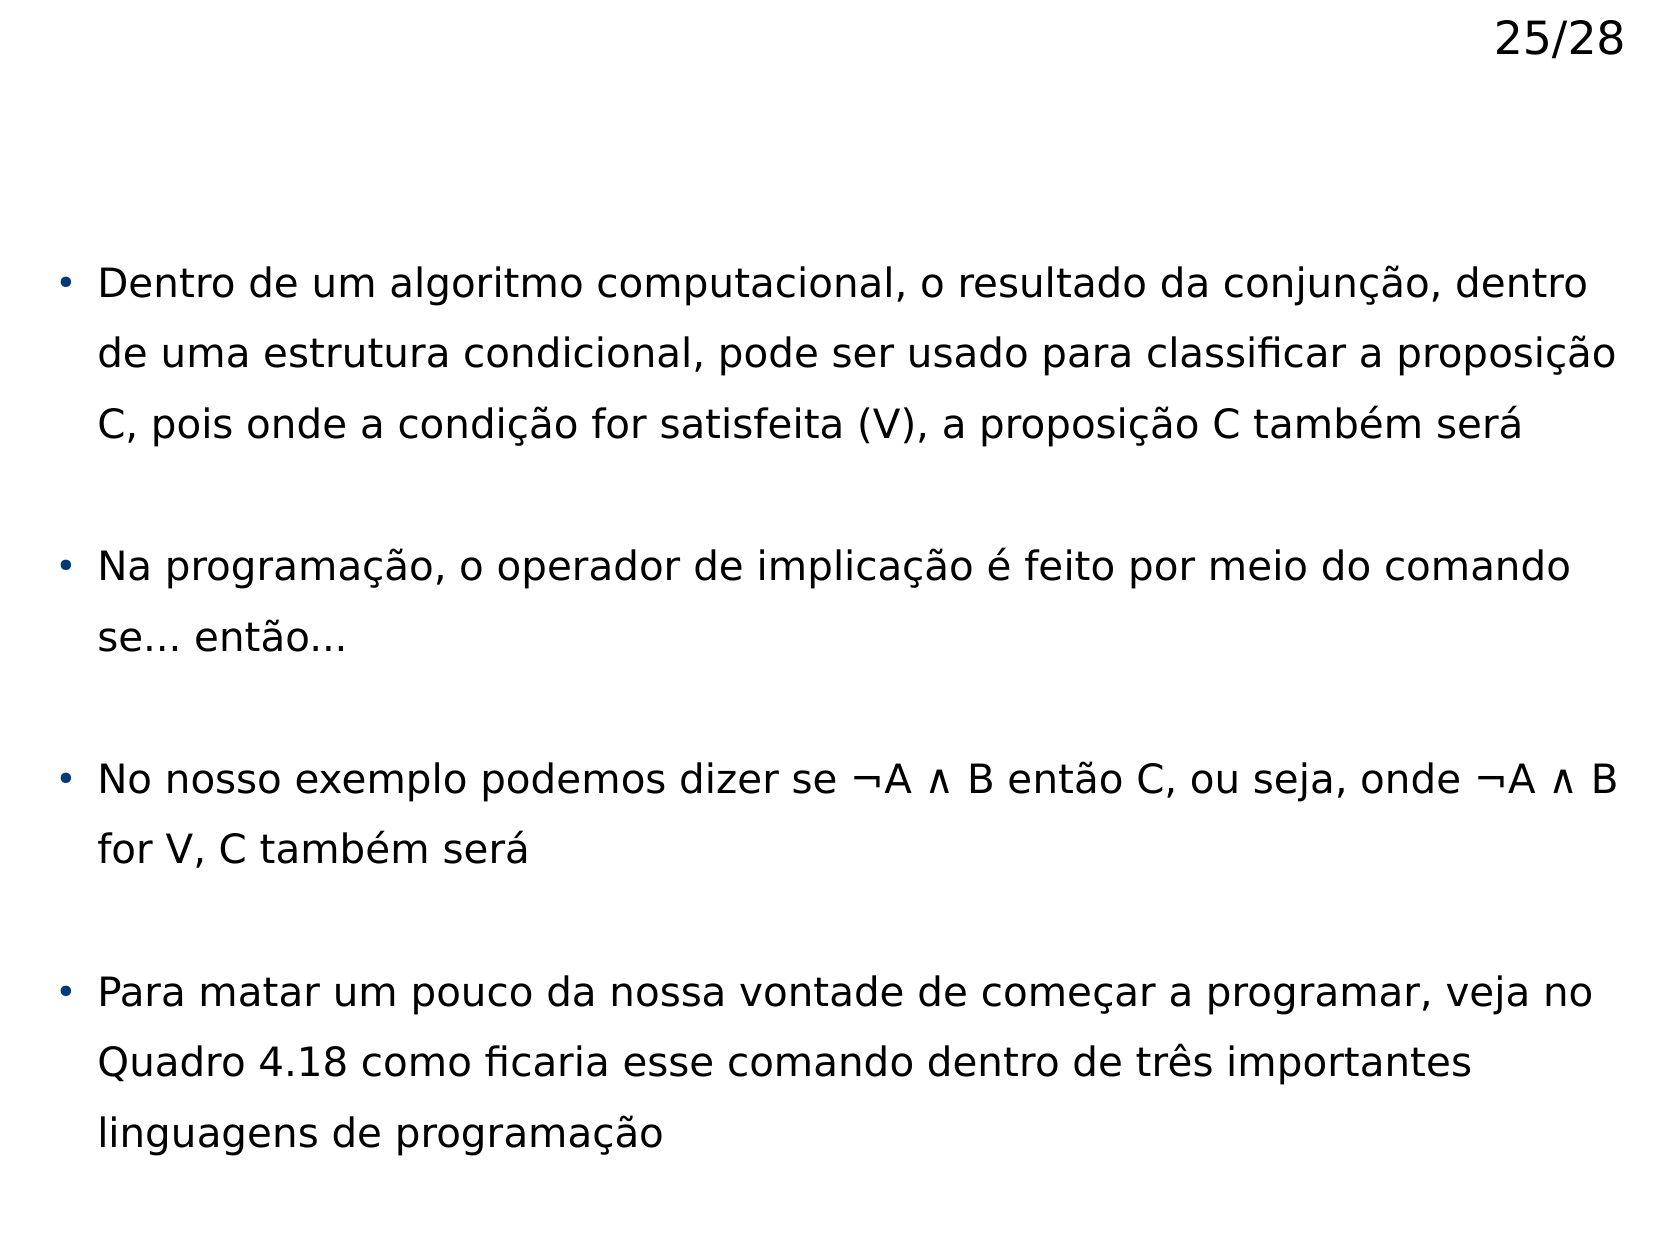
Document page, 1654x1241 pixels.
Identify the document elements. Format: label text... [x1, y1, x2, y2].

list Dentro de um algoritmo computacional, o resultado da conjunção, dentro de uma estrutura condicional, pode ser usado para classificar a proposição C, pois onde a condição for satisfeita (V), a proposição C também será Na programação, o operador de implicação é feito por meio do comando se... então... No nosso exemplo podemos dizer se ¬A ∧ B então C, ou seja, onde ¬A ∧ B for V, C também será Para matar um pouco da nossa vontade de começar a programar, veja no Quadro 4.18 como ficaria esse comando dentro de três importantes linguagens de programação [59, 236, 1625, 1211]
